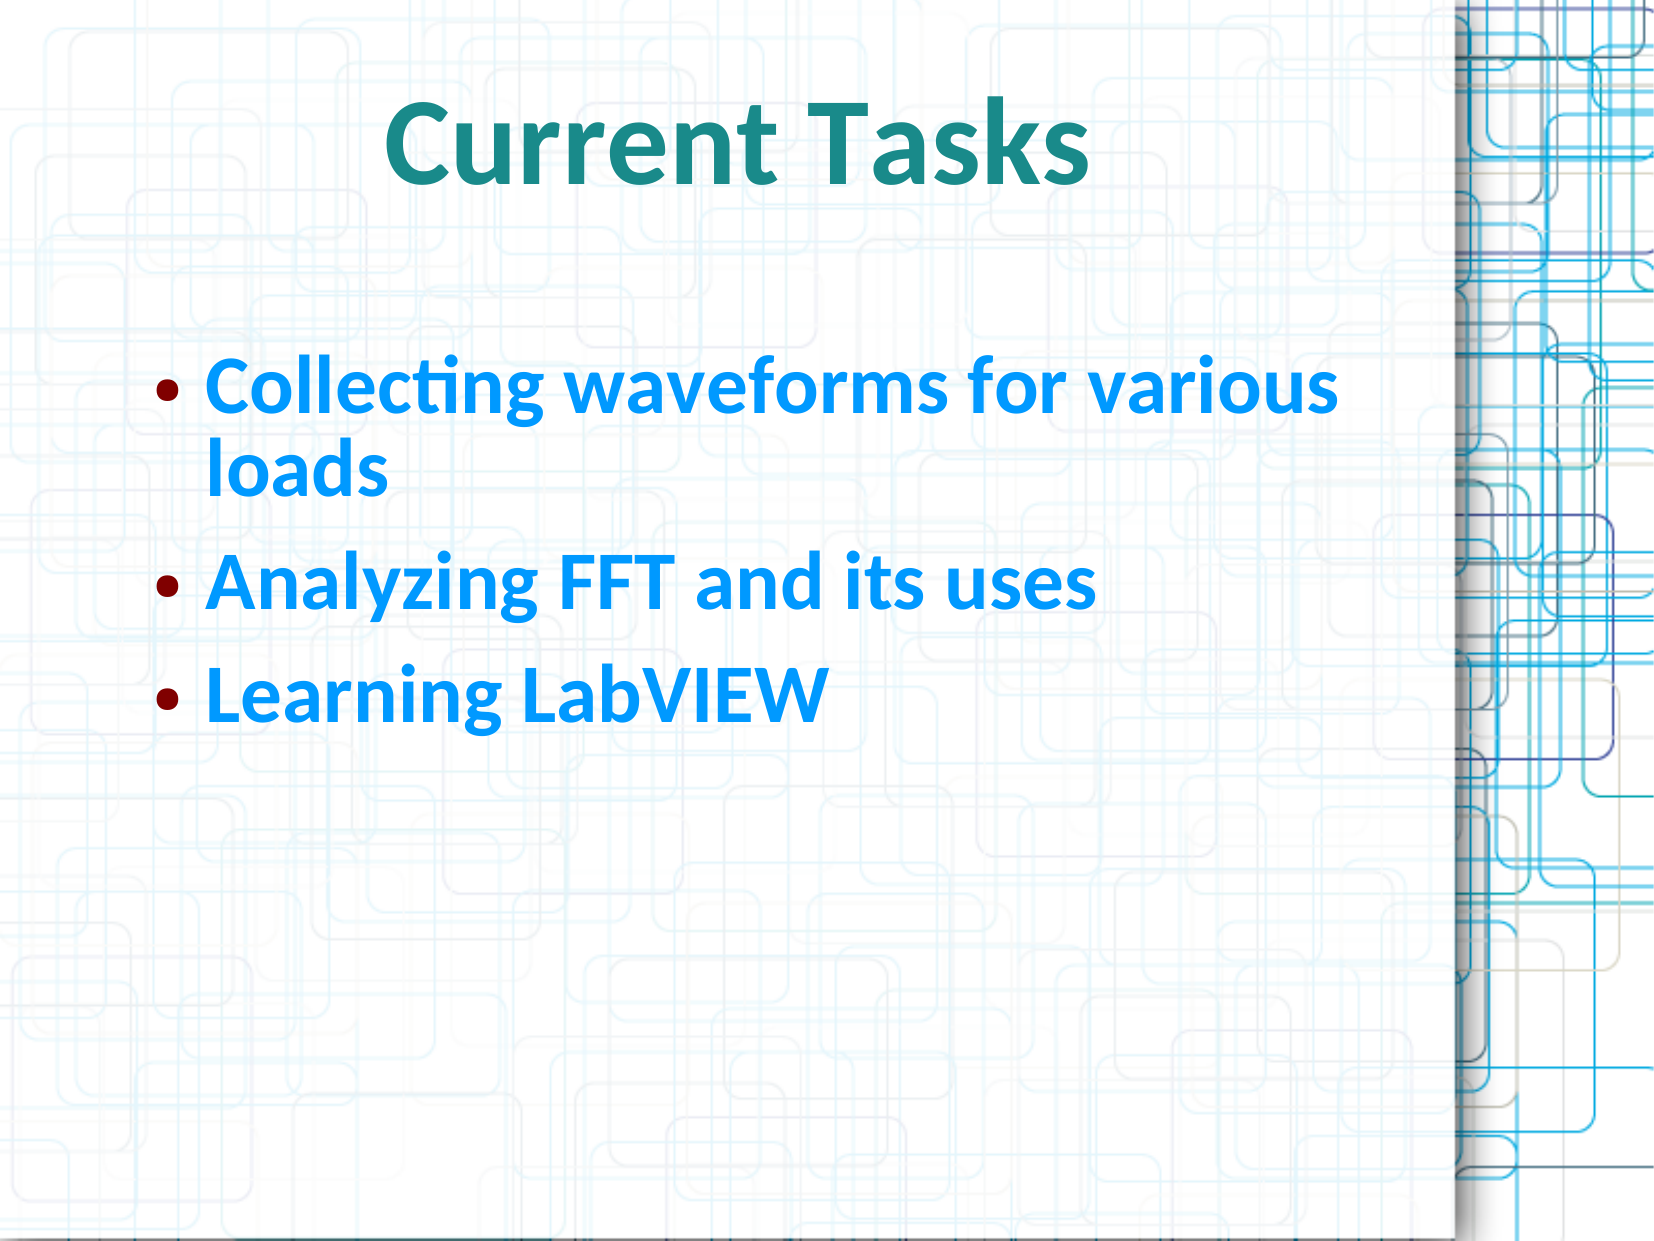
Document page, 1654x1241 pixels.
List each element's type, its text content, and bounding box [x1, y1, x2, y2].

picture [0, 0, 1654, 1241]
title Current Tasks [59, 49, 1418, 257]
list Collecting waveforms for various loads Analyzing FFT and its uses Learning LabVIEW [134, 350, 1426, 1133]
